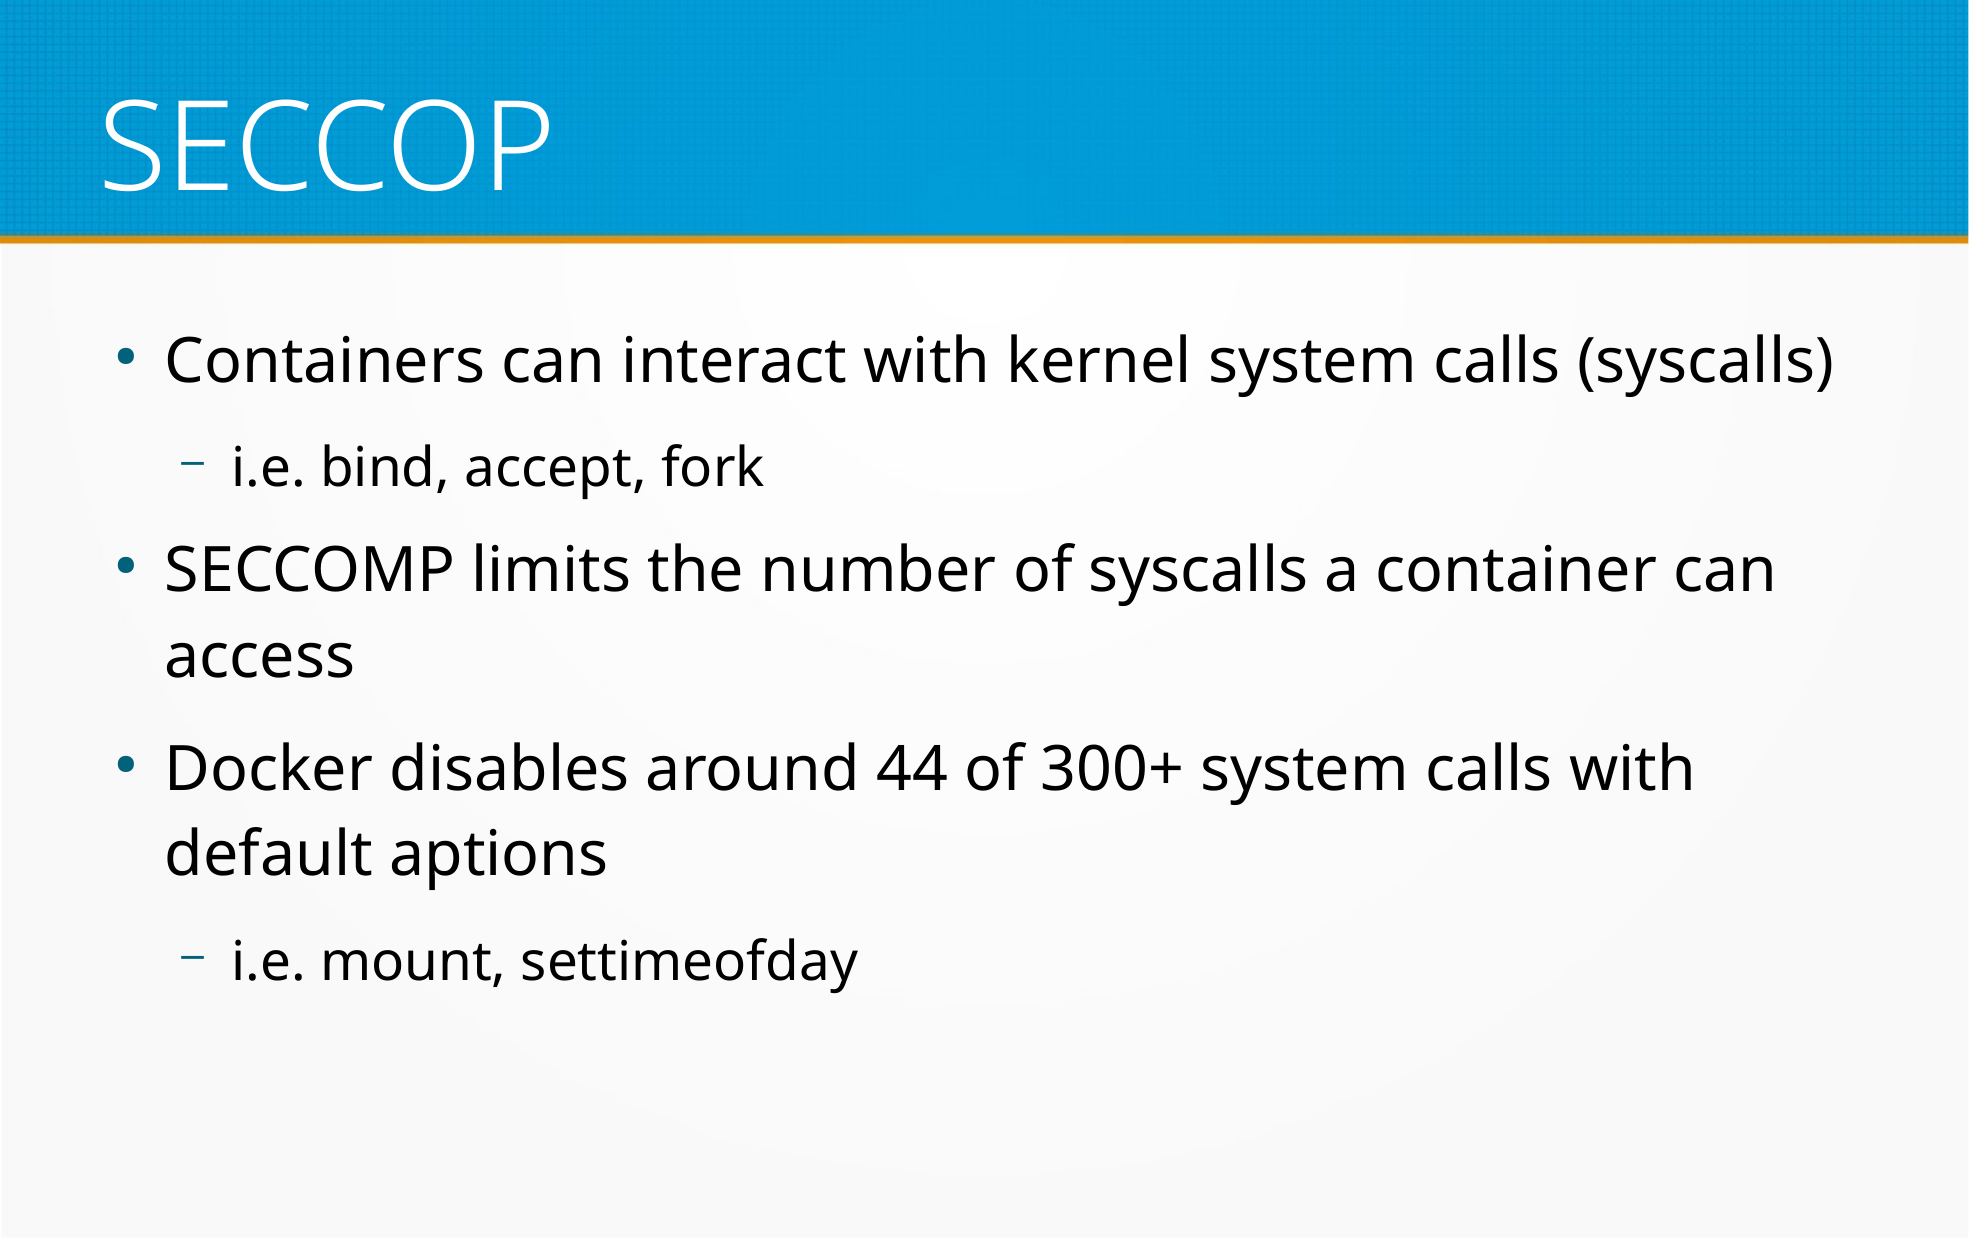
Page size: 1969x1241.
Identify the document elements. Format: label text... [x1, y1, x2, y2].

picture [0, 233, 1969, 1241]
title SECCOP [98, 19, 1870, 227]
list Containers can interact with kernel system calls (syscalls) i.e. bind, accept, fork SECCOMP limits the number of syscalls a container can access Docker disables around 44 of 300+ system calls with default aptions i.e. mount, settimeofday [98, 315, 1861, 1081]
